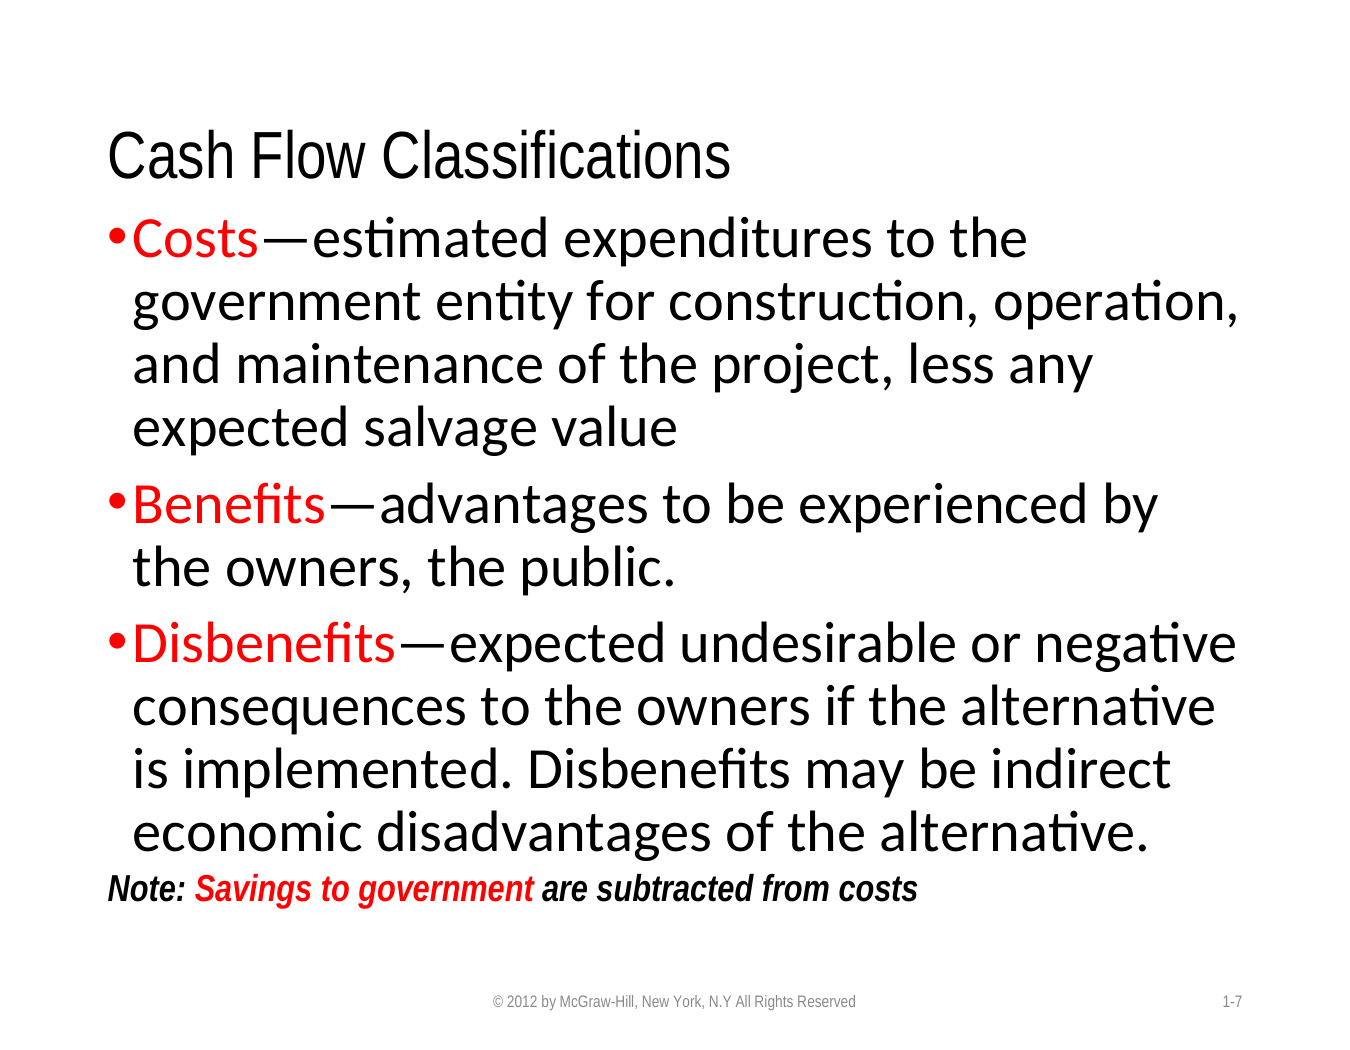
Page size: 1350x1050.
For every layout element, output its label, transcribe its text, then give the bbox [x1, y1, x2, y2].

text_box © 2012 by McGraw-Hill, New York, N.Y All Rights Reserved [447, 973, 903, 1030]
title Cash Flow Classifications [92, 55, 1258, 199]
list Costs—estimated expenditures to the government entity for construction, operation, and maintenance of the project, less any expected salvage value Benefits—advantages to be experienced by the owners, the public. Disbenefits—expected undesirable or negative consequences to the owners if the alternative is implemented. Disbenefits may be indirect economic disadvantages of the alternative. Note: Savings to government are subtracted from costs [92, 199, 1258, 963]
text_box 1-<number> [953, 973, 1258, 1030]
